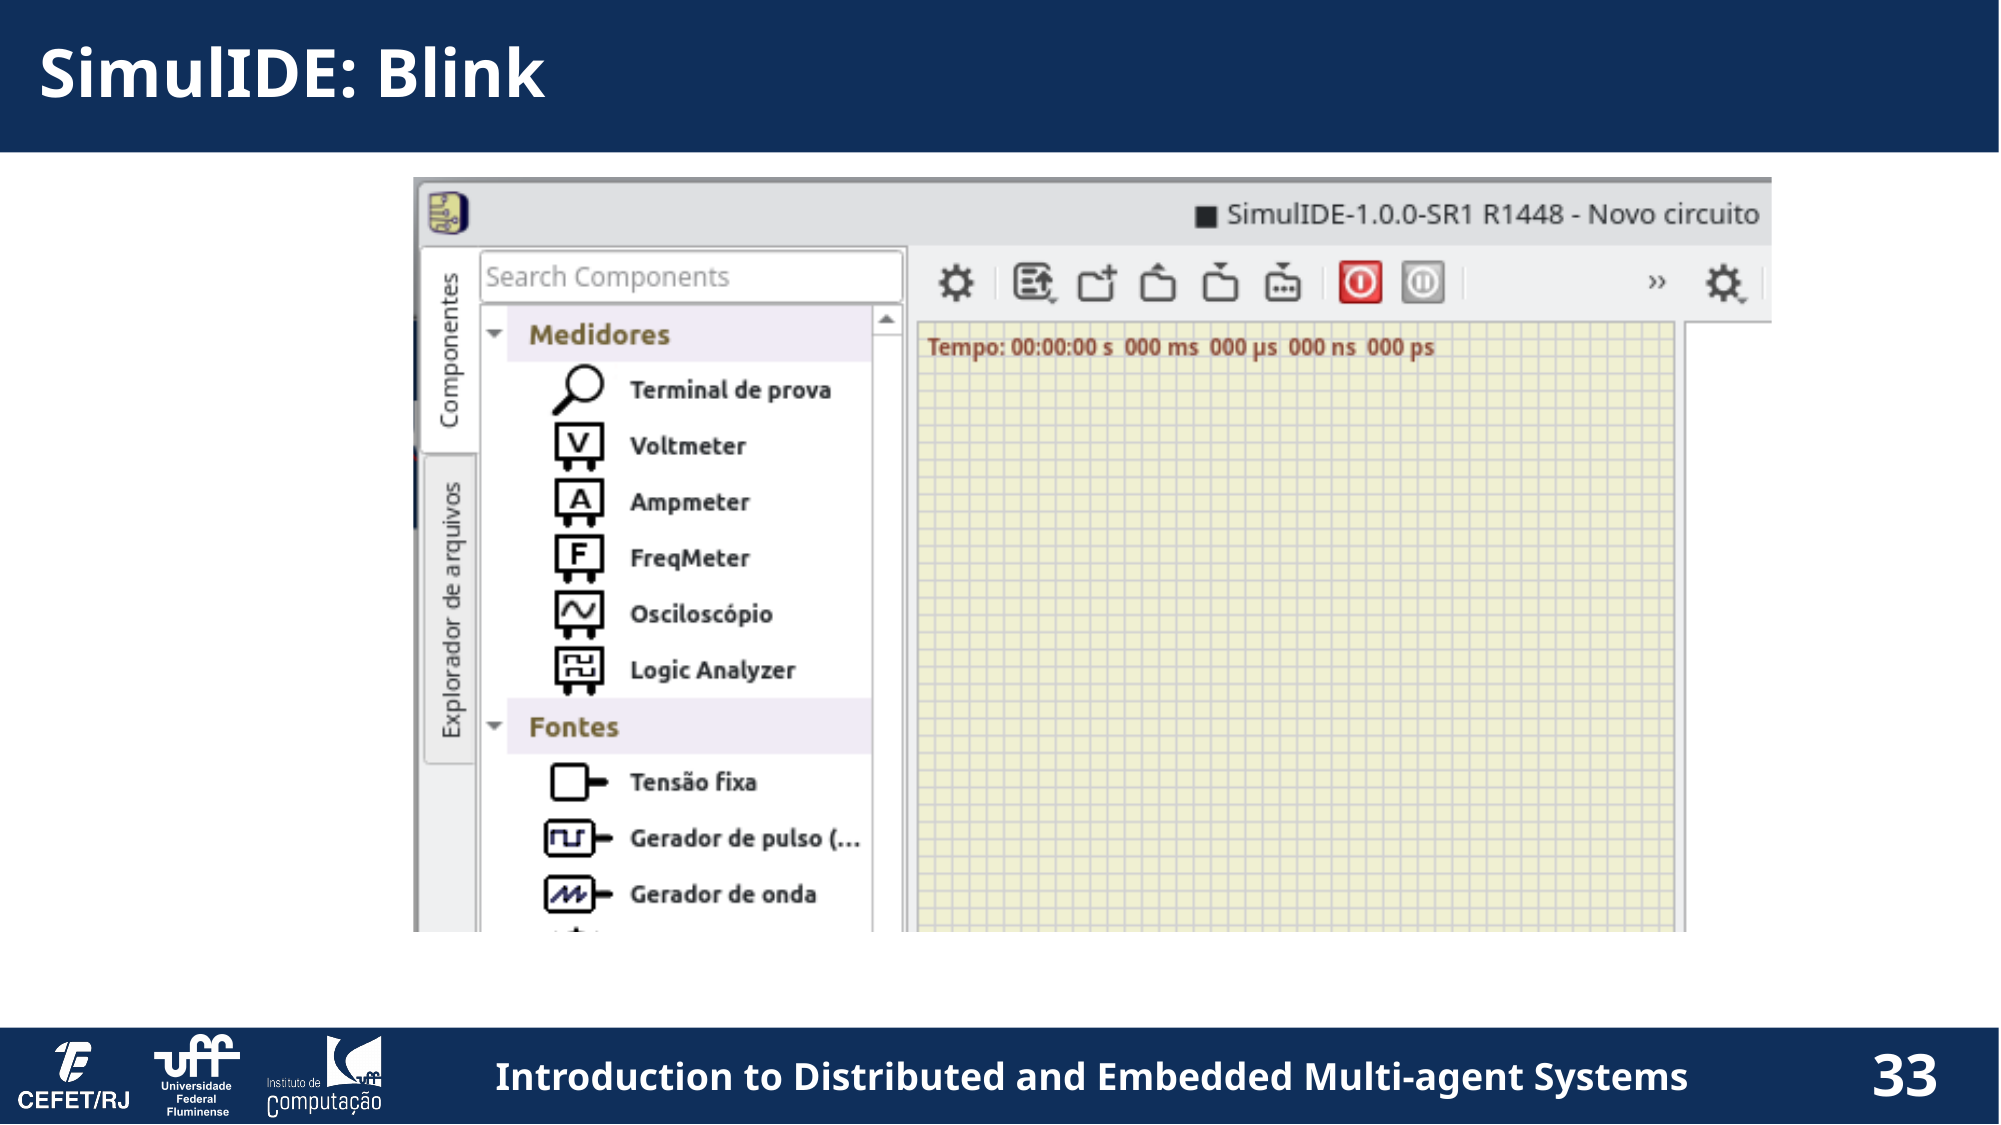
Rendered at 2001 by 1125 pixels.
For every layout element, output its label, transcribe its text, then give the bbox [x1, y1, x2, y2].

picture [413, 177, 1772, 932]
picture [18, 1021, 129, 1125]
picture [153, 1033, 241, 1121]
picture [265, 1033, 383, 1118]
text_box SimulIDE: Blink [25, 23, 1998, 116]
